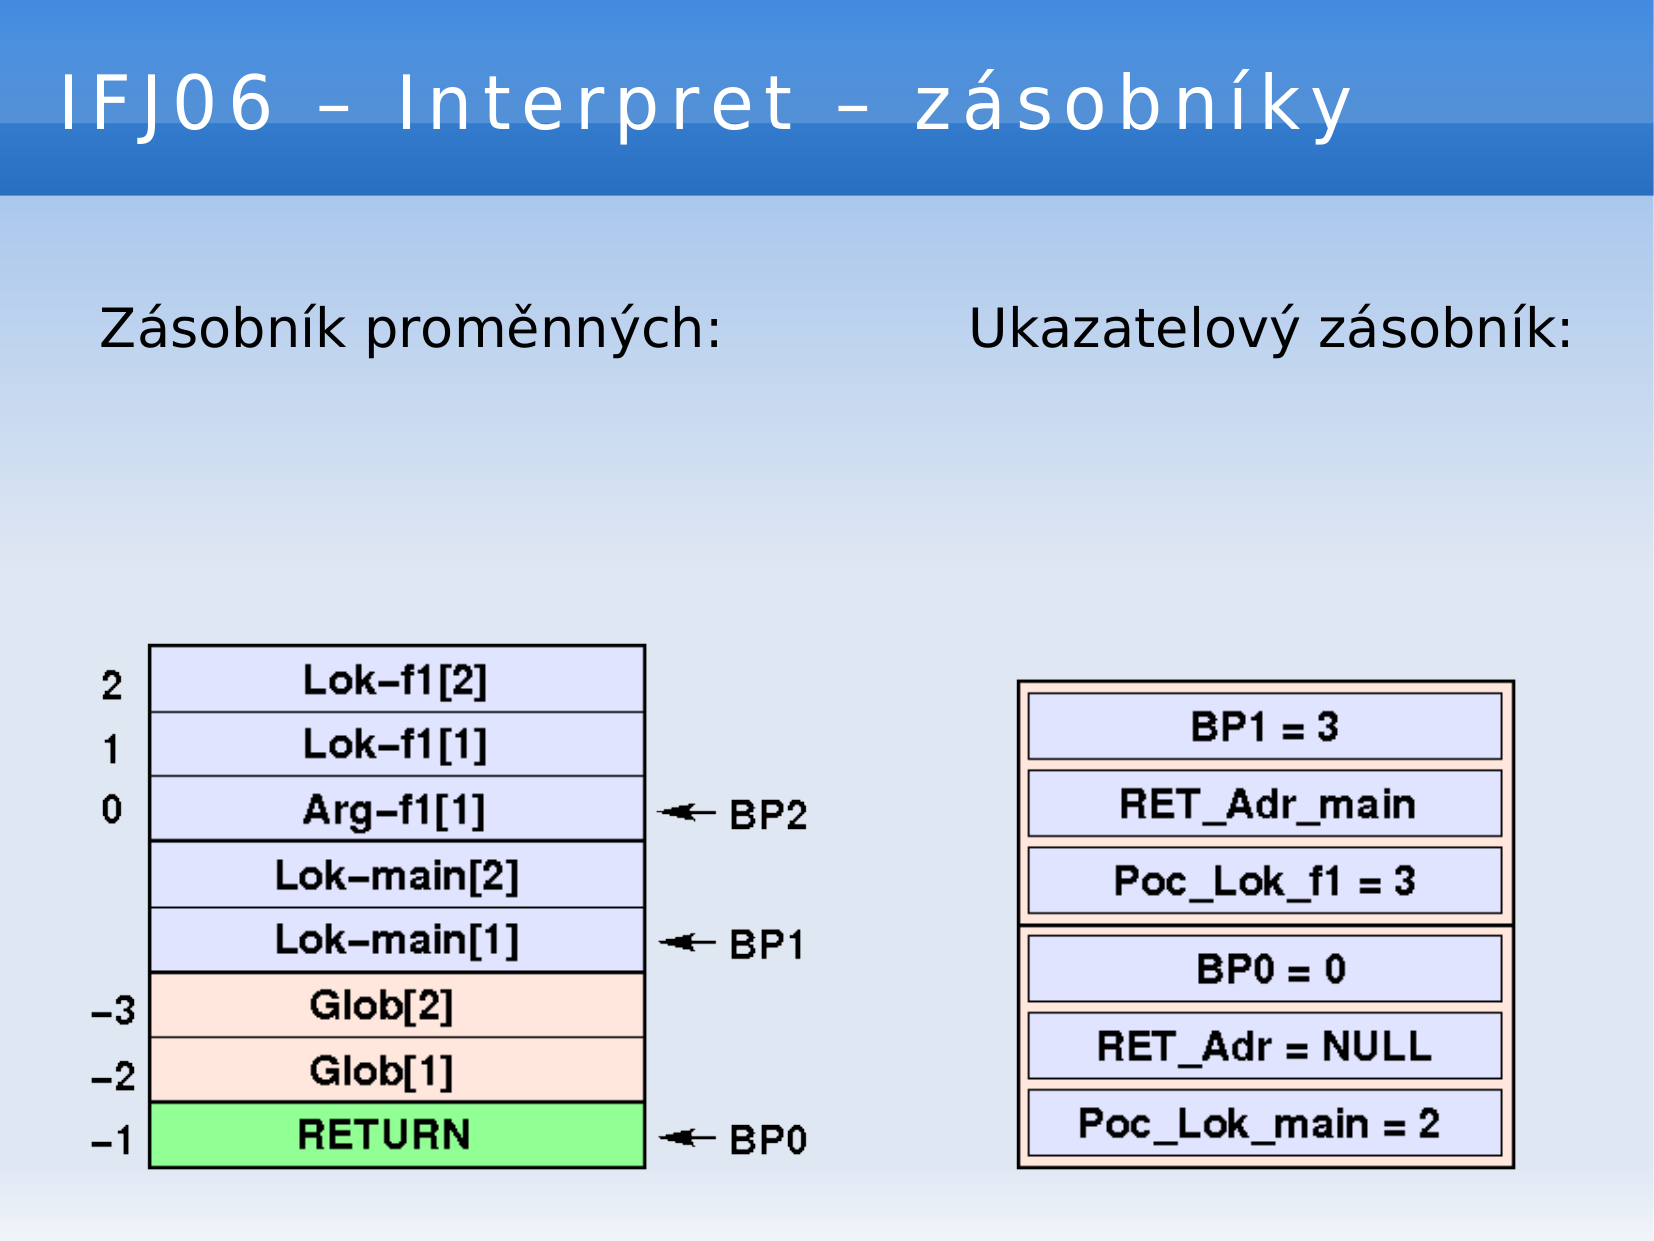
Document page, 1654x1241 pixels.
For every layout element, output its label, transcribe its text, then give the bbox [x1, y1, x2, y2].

subtitle Zásobník proměnných: Ukazatelový zásobník: [82, 297, 1595, 1182]
title IFJ06 – Interpret – zásobníky [59, 36, 1565, 171]
picture [0, 0, 1654, 1241]
